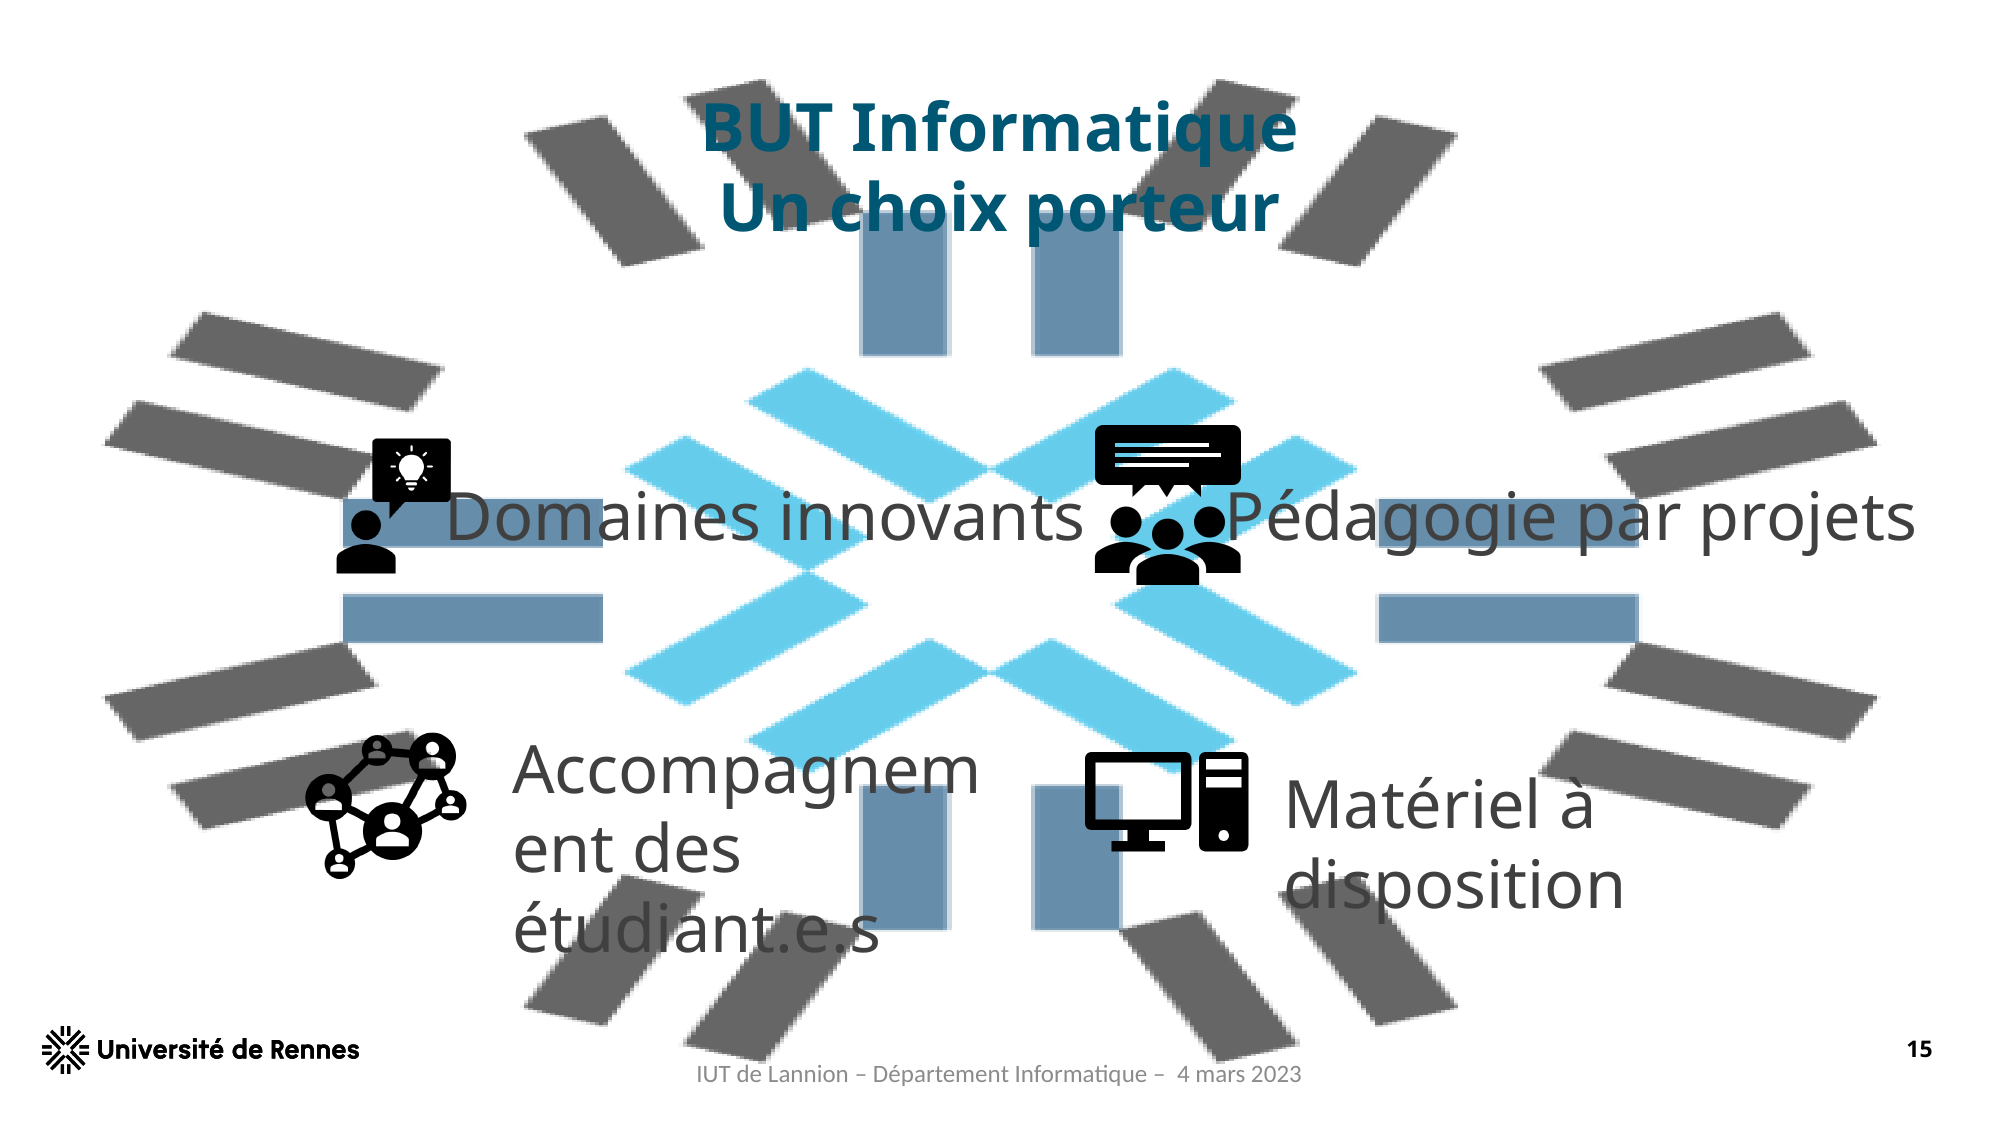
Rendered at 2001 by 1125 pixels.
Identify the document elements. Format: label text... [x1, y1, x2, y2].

text_box BUT Informatique Un choix porteur [468, 77, 1531, 253]
picture [42, 1026, 359, 1074]
text_box Accompagnement des étudiant.e.s [497, 718, 1021, 974]
text_box IUT de Lannion – Département Informatique – 4 mars 2023 [662, 1042, 1338, 1103]
picture [311, 423, 475, 587]
picture [1081, 716, 1252, 887]
picture [1070, 409, 1263, 602]
picture [294, 716, 475, 897]
text_box Pédagogie par projets [1263, 466, 1933, 562]
text_box Matériel à disposition [1268, 754, 1887, 930]
text_box Domaines innovants [475, 466, 1070, 562]
